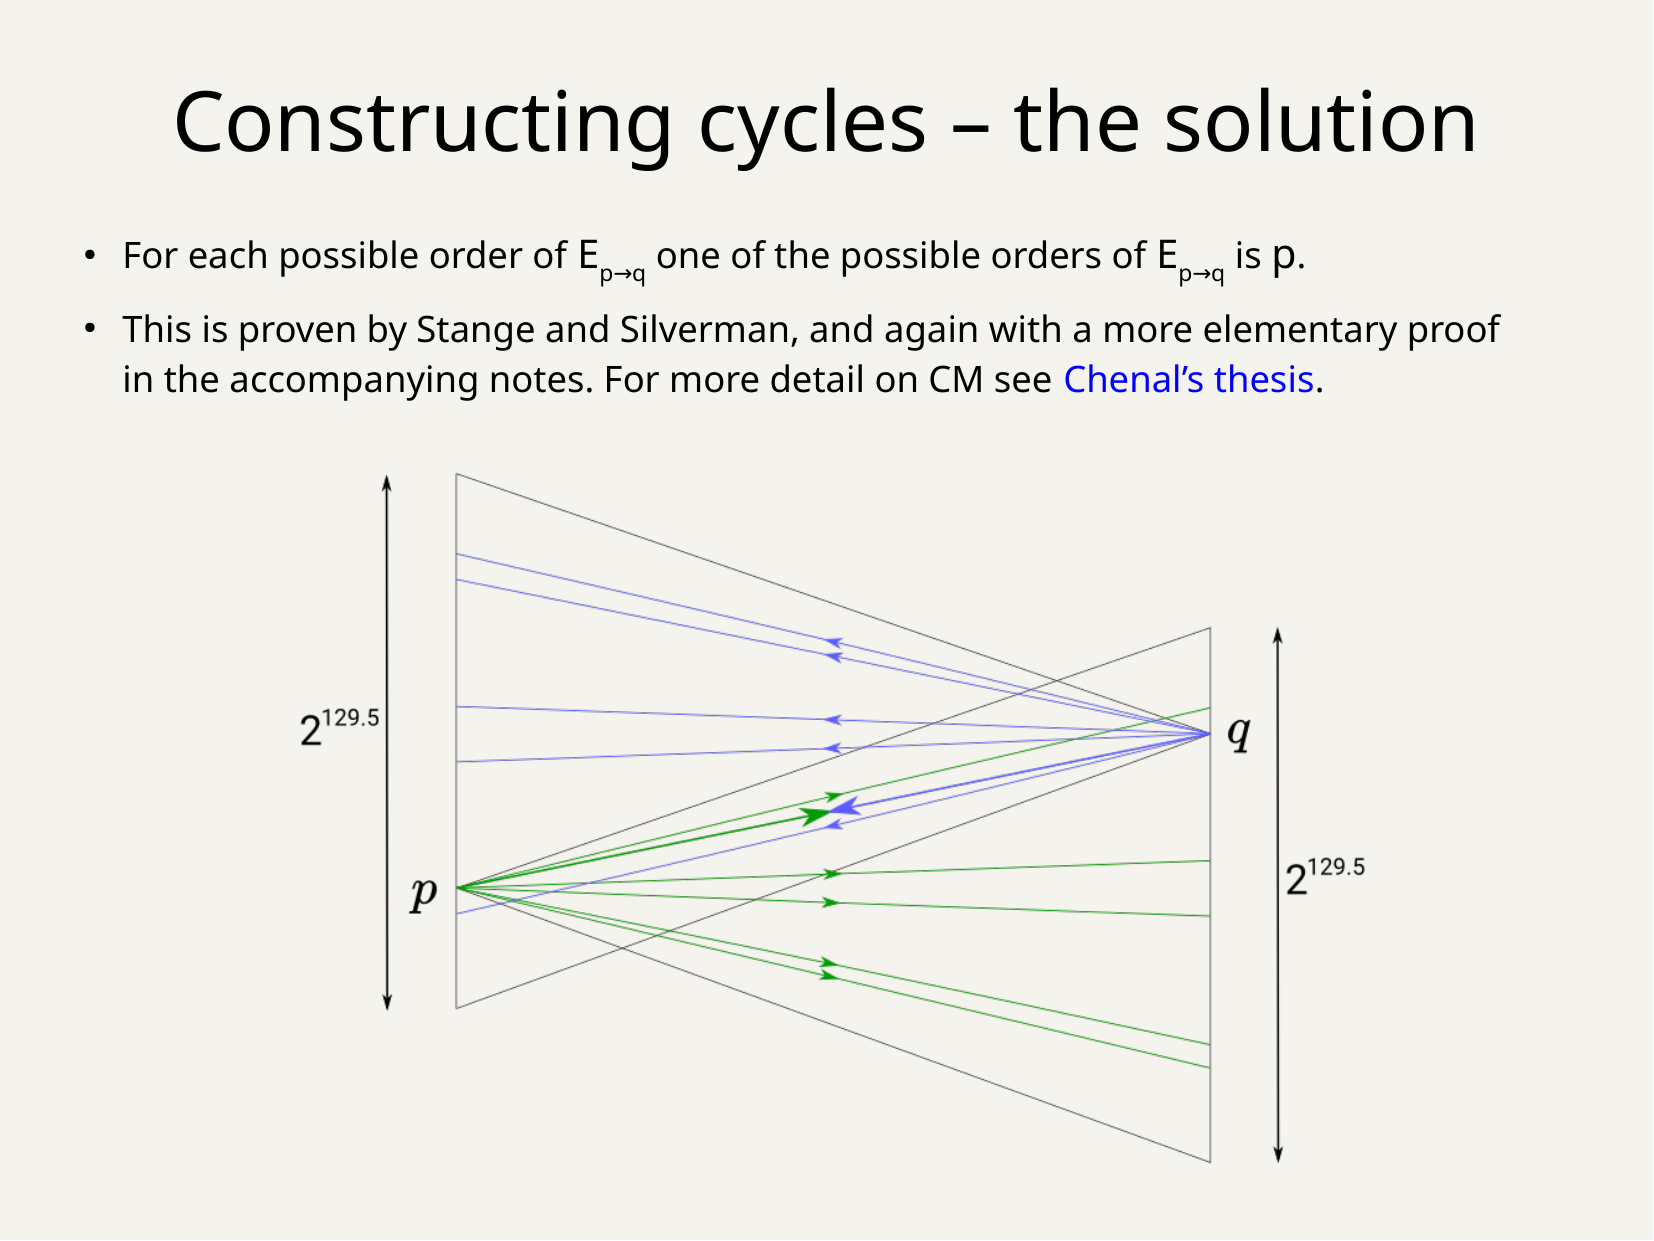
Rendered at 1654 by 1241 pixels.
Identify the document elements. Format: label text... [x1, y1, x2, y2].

picture [283, 436, 1382, 1182]
title Constructing cycles – the solution [82, 49, 1571, 189]
list For each possible order of Ep→q one of the possible orders of Ep→q is p. This is proven by Stange and Silverman, and again with a more elementary proof in the accompanying notes. For more detail on CM see Chenal’s thesis. [70, 224, 1536, 438]
